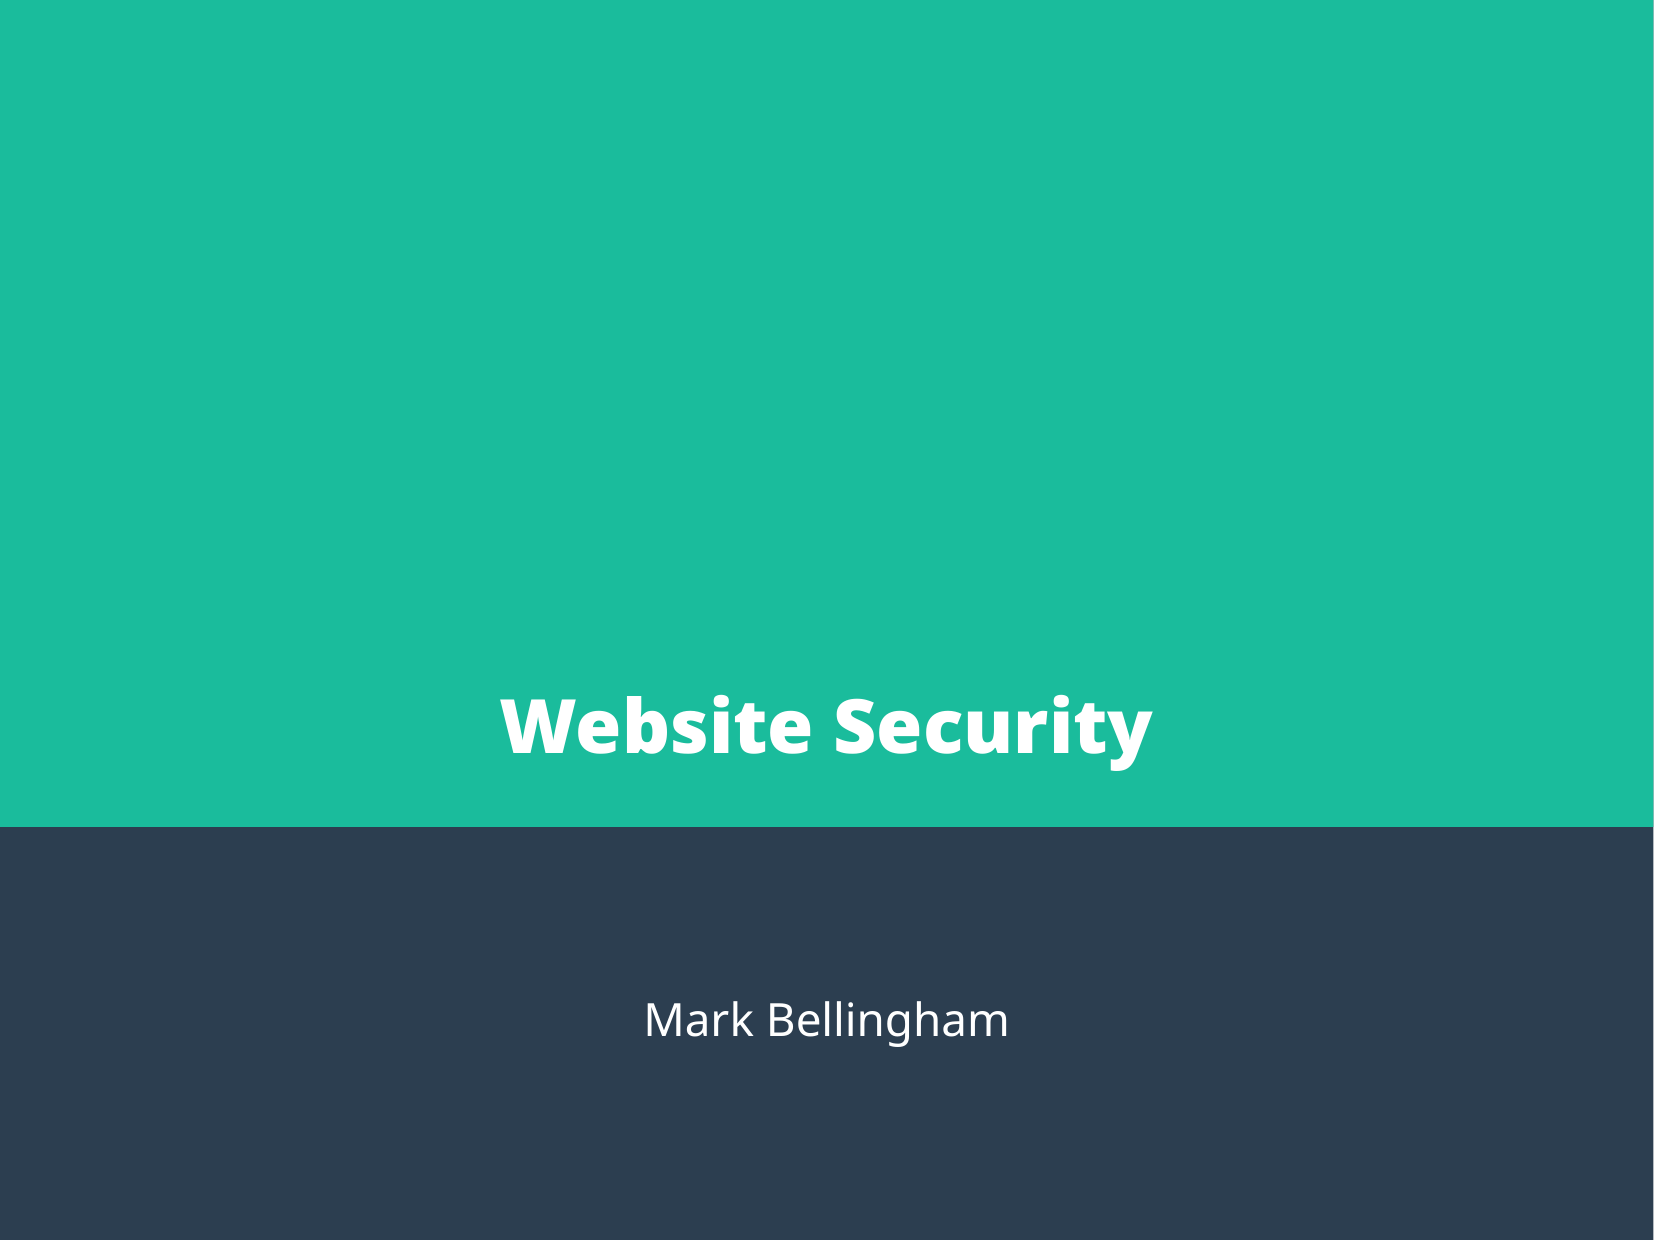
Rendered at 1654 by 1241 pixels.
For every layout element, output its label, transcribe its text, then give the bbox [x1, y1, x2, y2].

subtitle Mark Bellingham [59, 856, 1595, 1182]
title Website Security [59, 620, 1595, 778]
